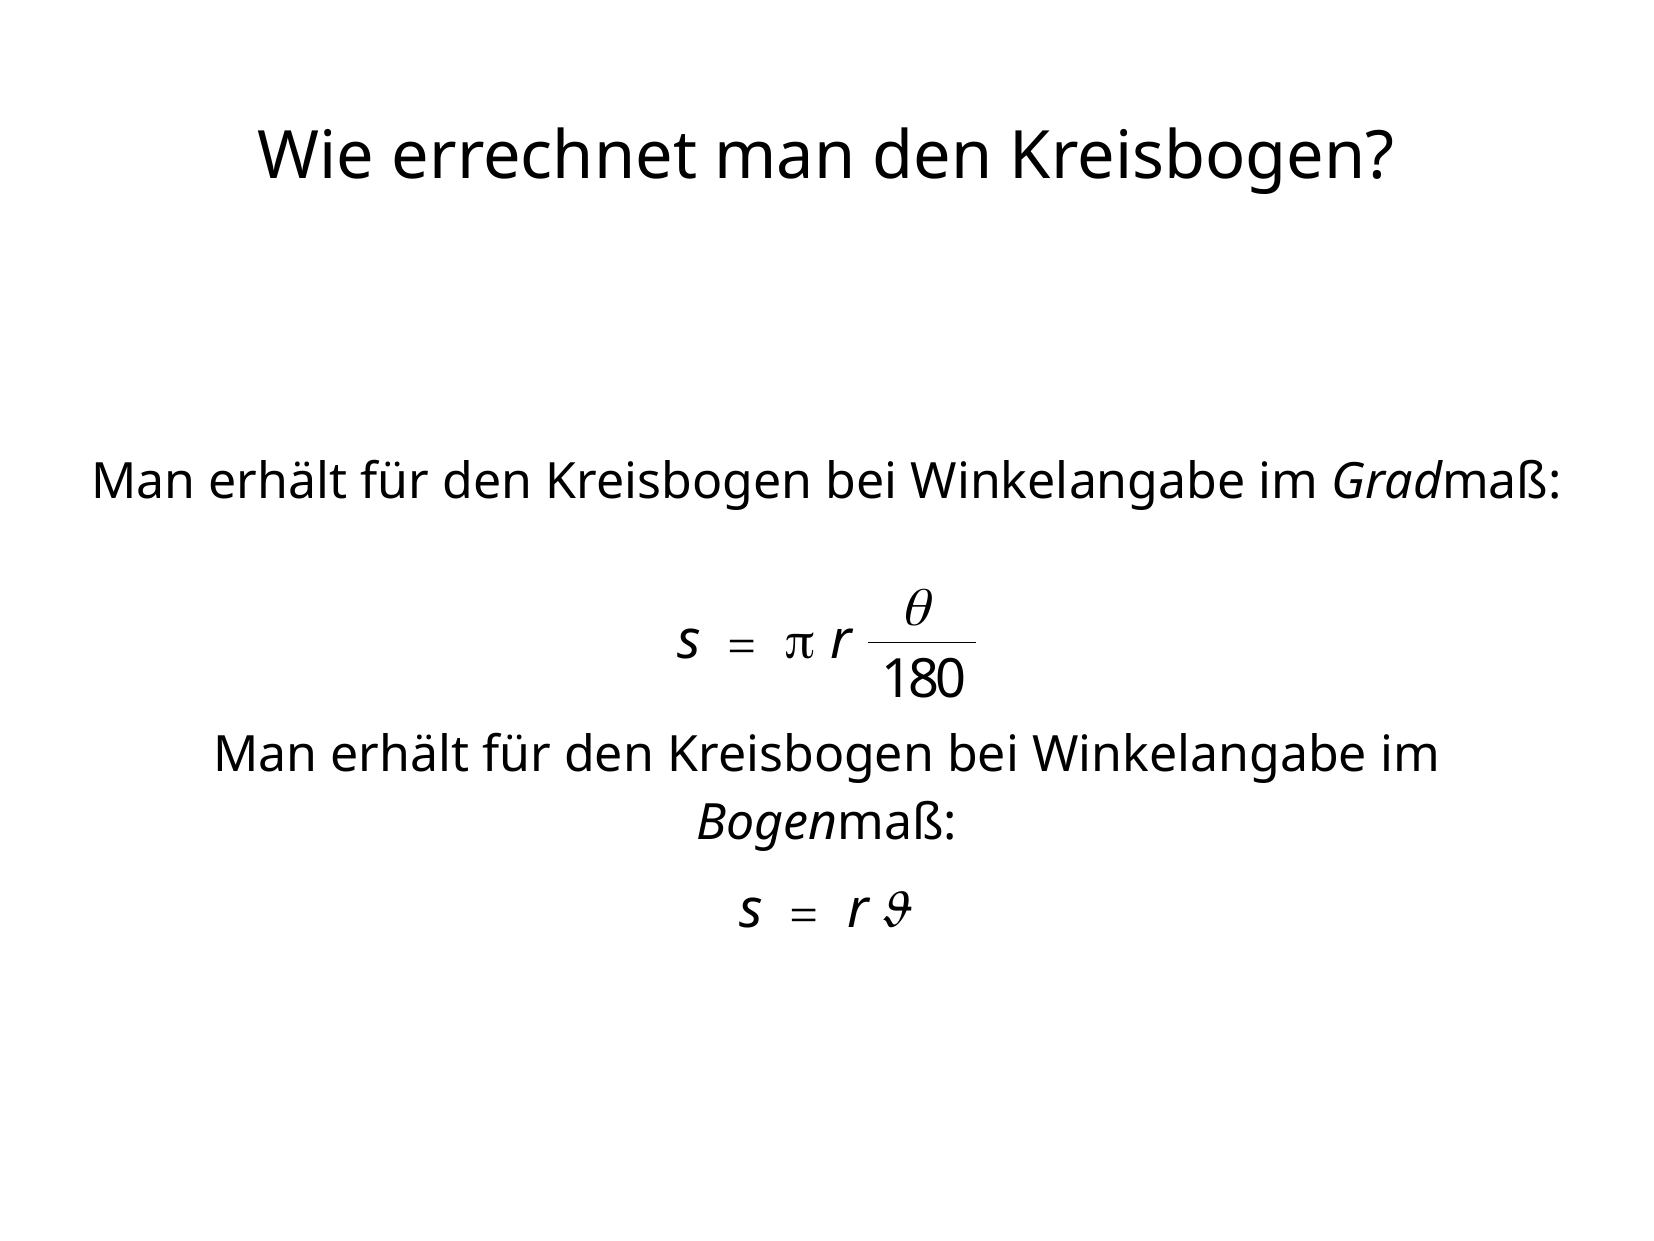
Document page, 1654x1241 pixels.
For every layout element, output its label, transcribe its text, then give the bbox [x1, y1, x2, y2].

title Wie errechnet man den Kreisbogen? [82, 49, 1571, 257]
chart [669, 586, 985, 713]
subtitle Man erhält für den Kreisbogen bei Winkelangabe im Gradmaß: Man erhält für den Kreisbogen bei Winkelangabe im Bogenmaß: [82, 290, 1571, 1010]
chart [731, 876, 923, 943]
